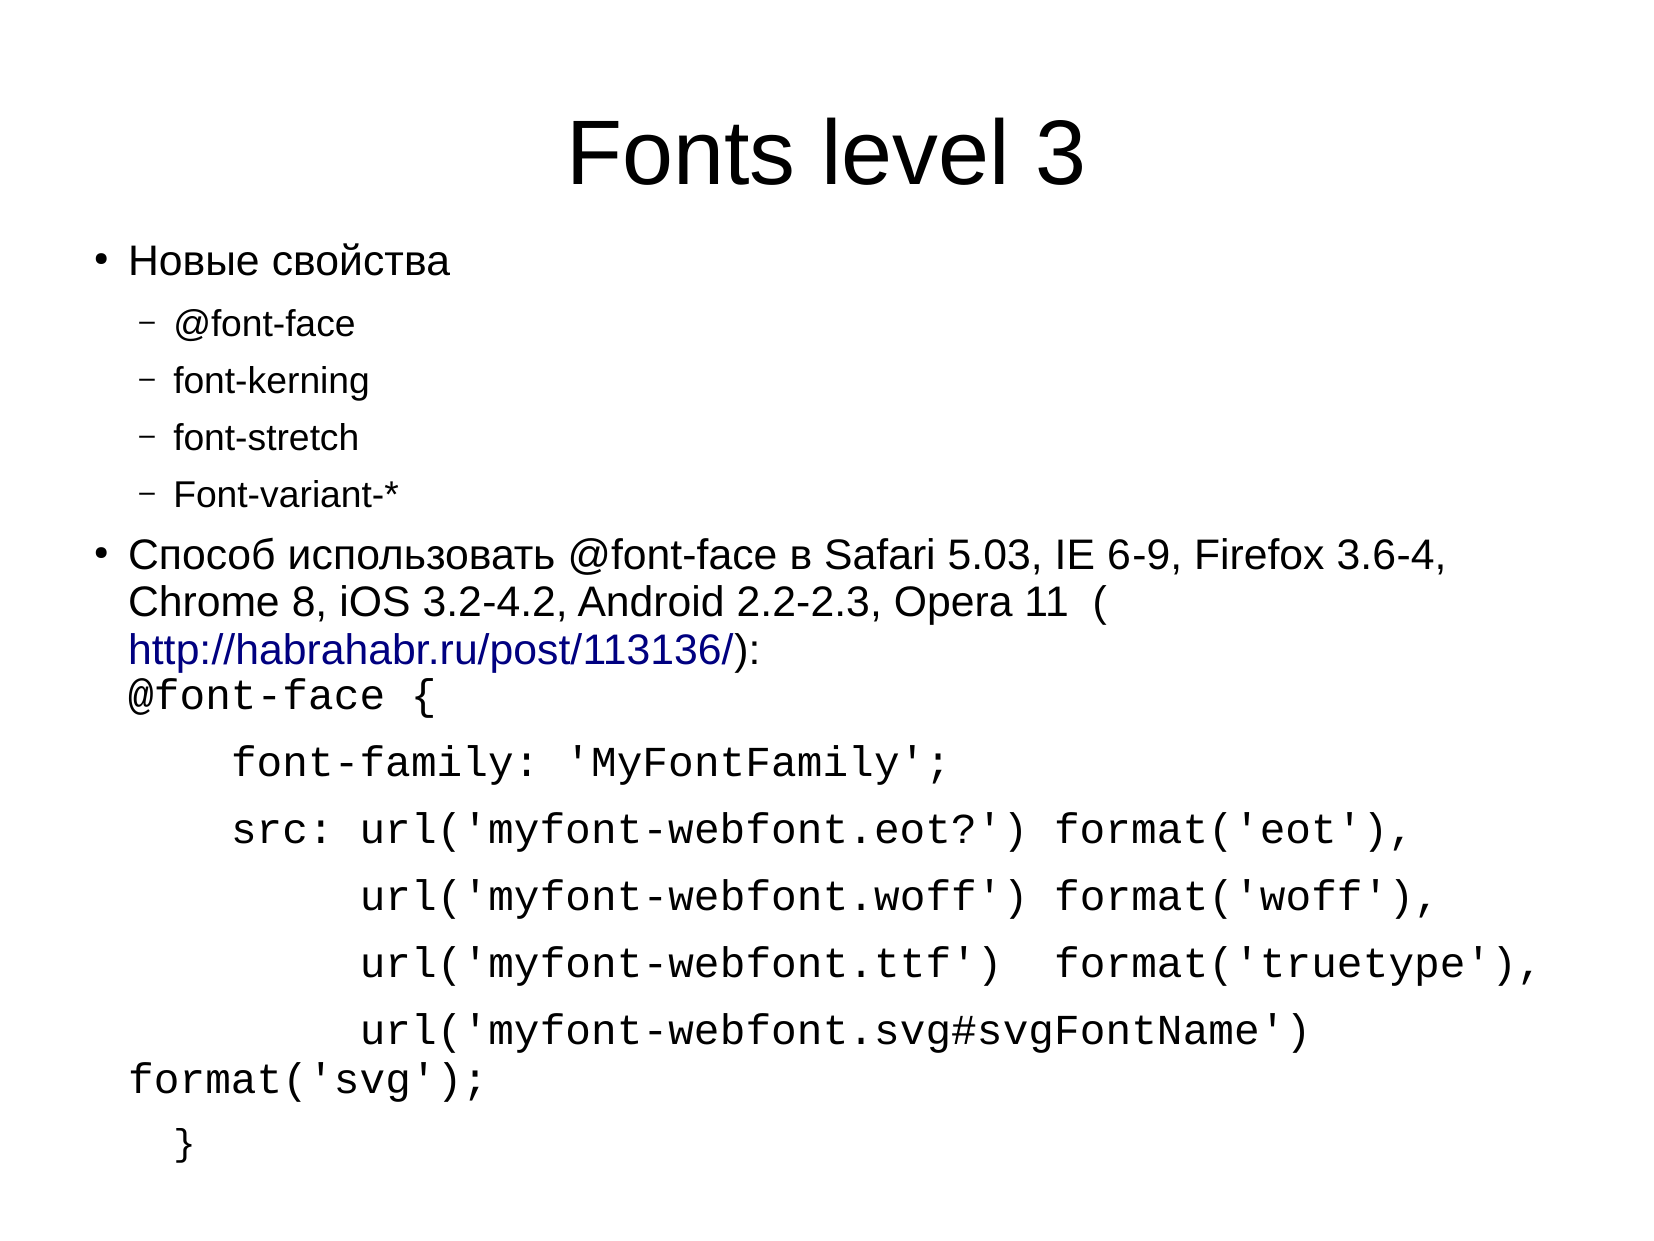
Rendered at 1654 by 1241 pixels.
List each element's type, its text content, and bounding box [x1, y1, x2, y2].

title Fonts level 3 [82, 49, 1571, 236]
list Новые свойства @font-face font-kerning font-stretch Font-variant-* Способ использовать @font-face в Safari 5.03, IE 6­-9, Firefox 3.6­-4, Chrome 8, iOS 3.2­-4.2, Android 2.2­-2.3, Opera 11 (http://habrahabr.ru/post/113136/): @font-face { font-family: 'MyFontFamily'; src: url('myfont-webfont.eot?') format('eot'), url('myfont-webfont.woff') format('woff'), url('myfont-webfont.ttf') format('truetype'), url('myfont-webfont.svg#svgFontName') format('svg'); } [82, 236, 1571, 1170]
